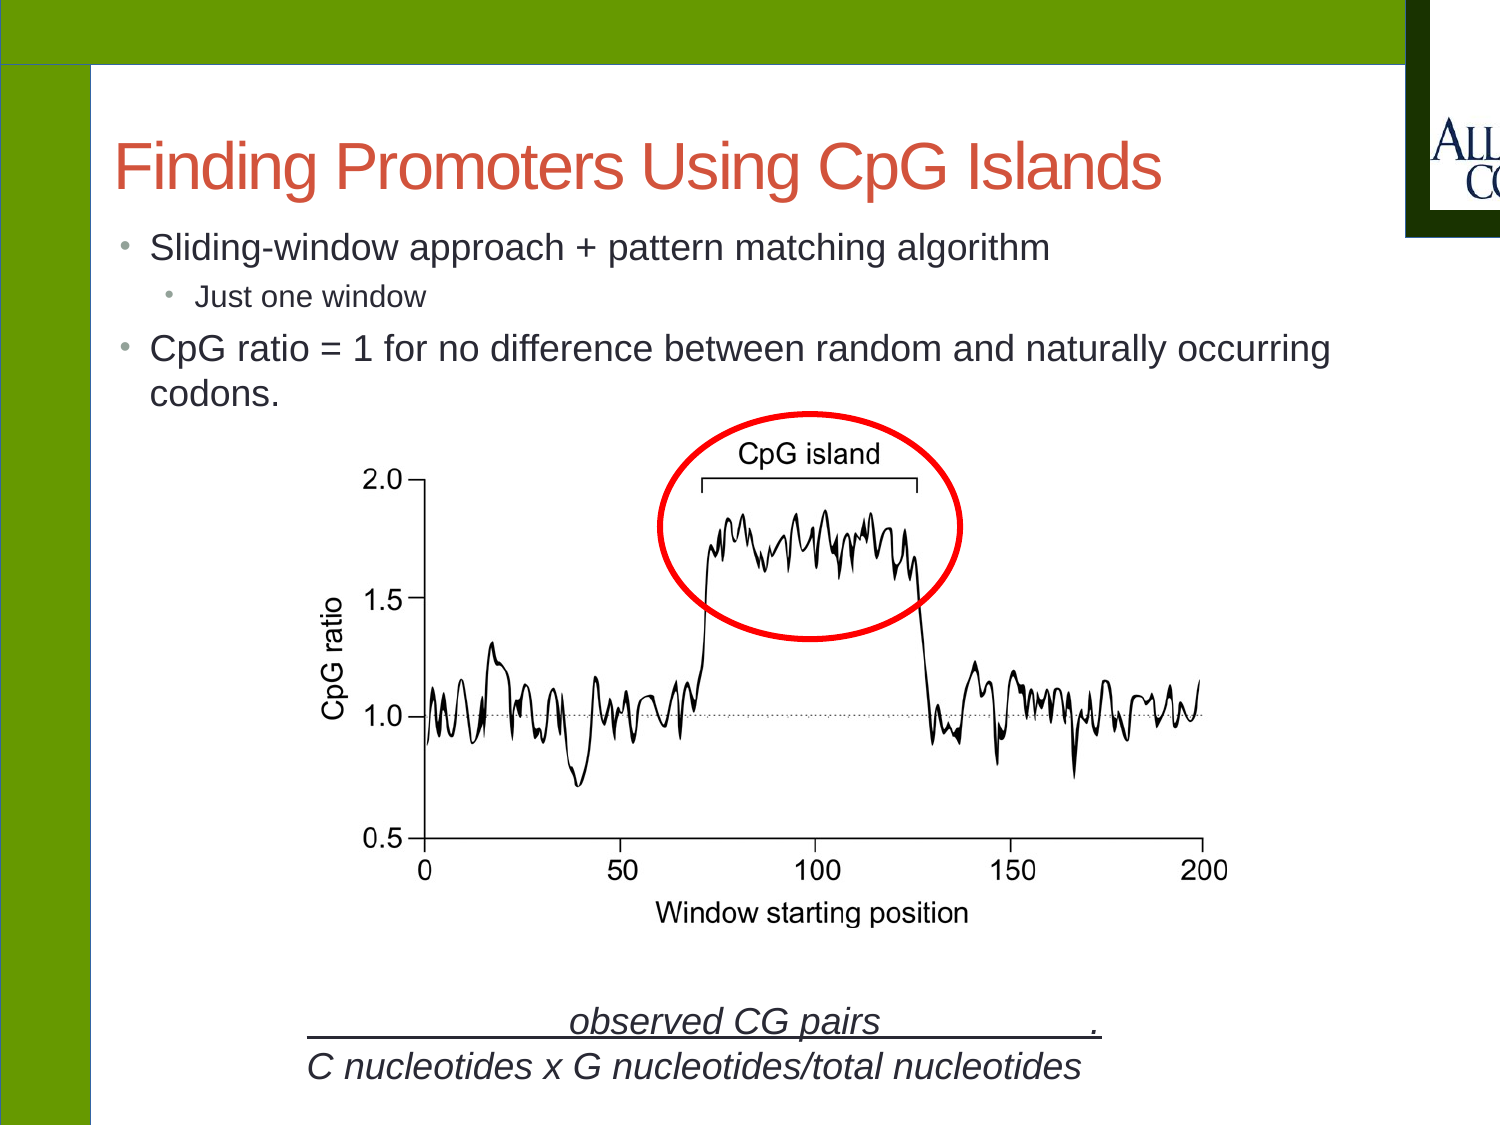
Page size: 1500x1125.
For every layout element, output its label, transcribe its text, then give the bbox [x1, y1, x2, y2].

picture [664, 442, 957, 636]
text_box observed CG pairs . C nucleotides x G nucleotides/total nucleotides [291, 989, 1222, 1095]
title Finding Promoters Using CpG Islands [98, 81, 1449, 245]
picture [320, 442, 1227, 928]
text_box [0, 0, 1430, 1125]
picture [1430, 0, 1500, 210]
text_box [1449, 210, 1500, 238]
list Sliding-window approach + pattern matching algorithm Just one window CpG ratio = 1 for no difference between random and naturally occurring codons. [104, 238, 1455, 1093]
